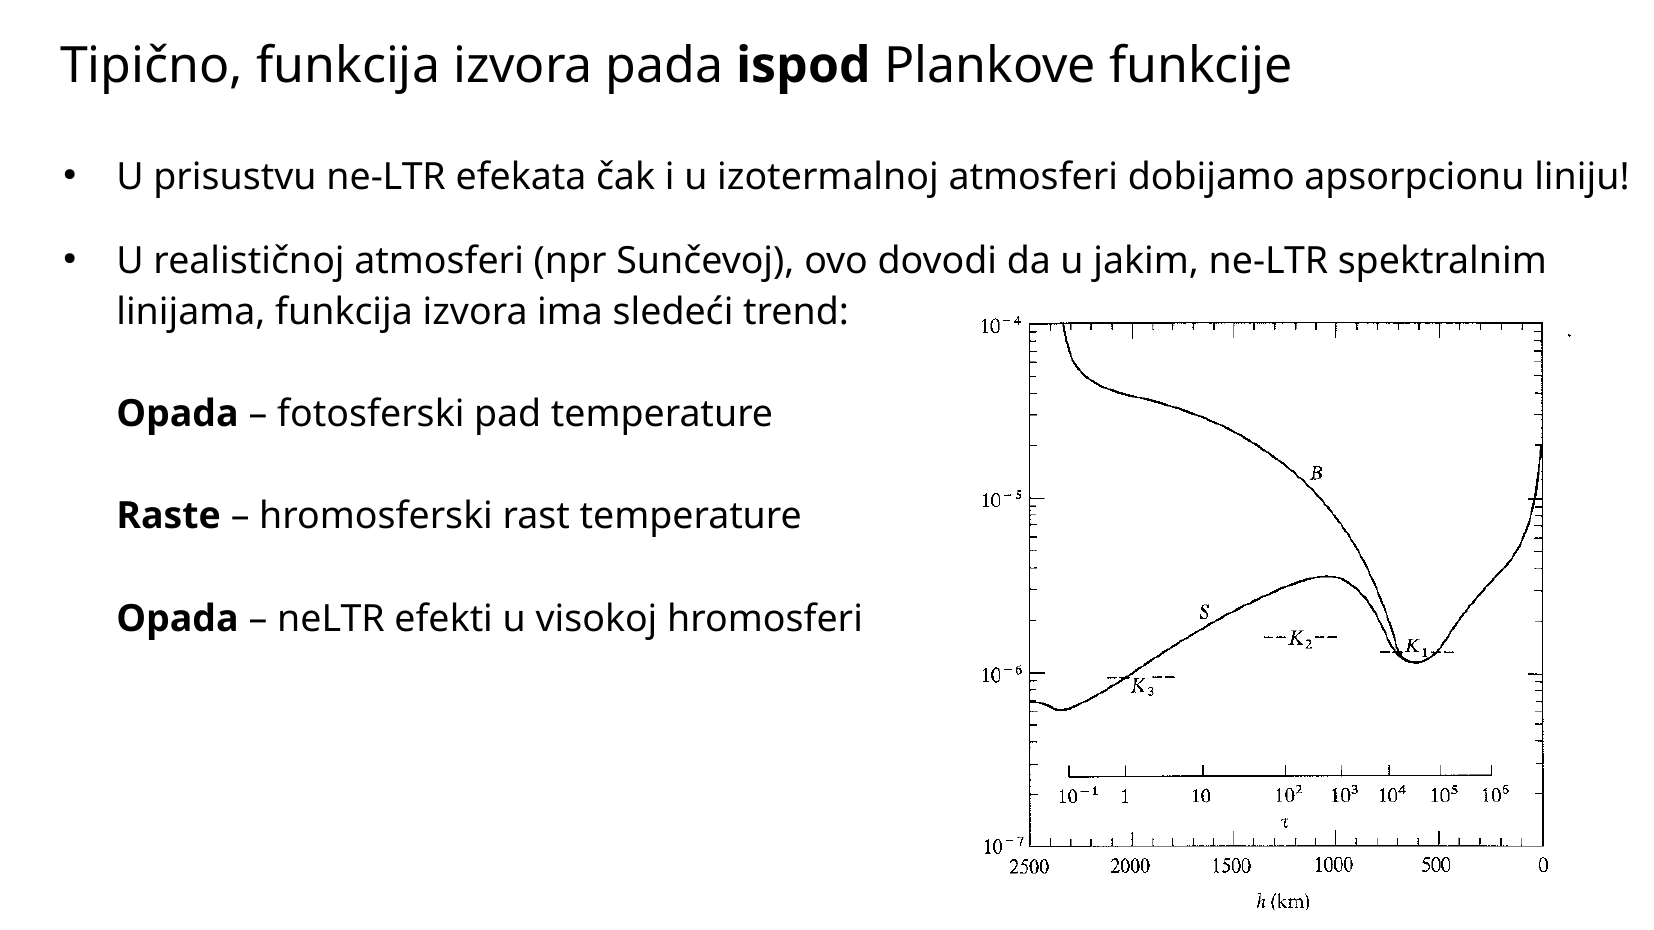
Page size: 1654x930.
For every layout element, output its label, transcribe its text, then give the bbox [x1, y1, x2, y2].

title Tipično, funkcija izvora pada ispod Plankove funkcije [59, 13, 1648, 113]
picture [937, 299, 1576, 918]
list U prisustvu ne-LTR efekata čak i u izotermalnoj atmosferi dobijamo apsorpcionu liniju! U realističnoj atmosferi (npr Sunčevoj), ovo dovodi da u jakim, ne-LTR spektralnim linijama, funkcija izvora ima sledeći trend: Opada – fotosferski pad temperature Raste – hromosferski rast temperature Opada – neLTR efekti u visokoj hromosferi [45, 149, 1635, 880]
